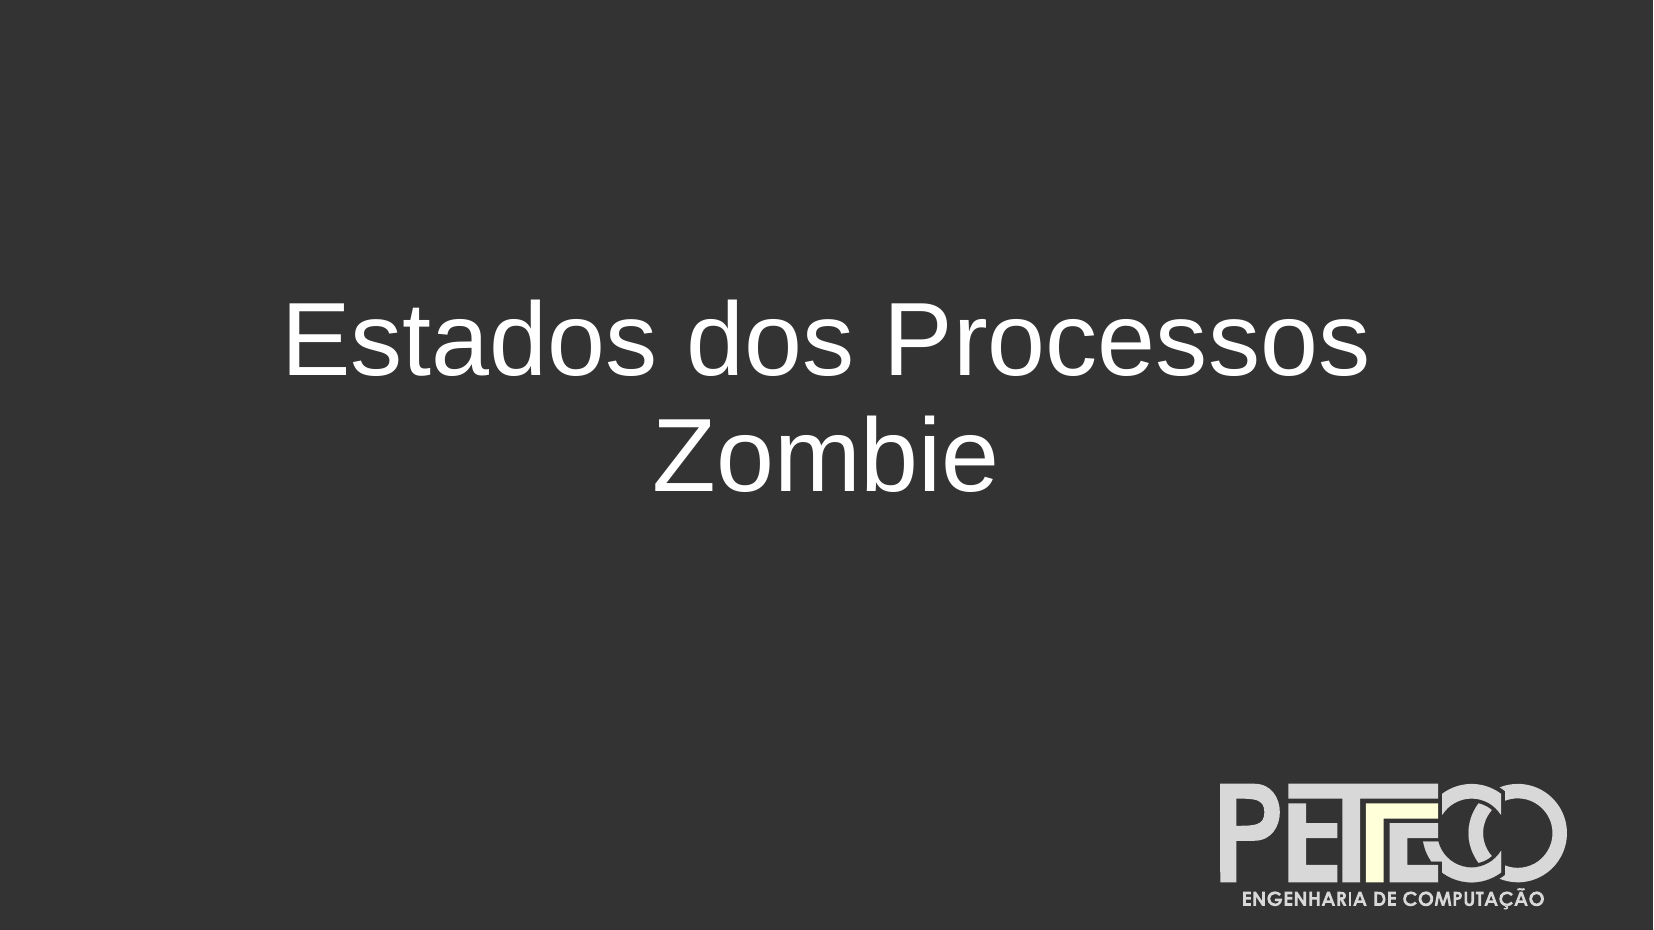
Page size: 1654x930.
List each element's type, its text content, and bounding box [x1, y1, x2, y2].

subtitle Estados dos Processos Zombie [82, 37, 1571, 757]
